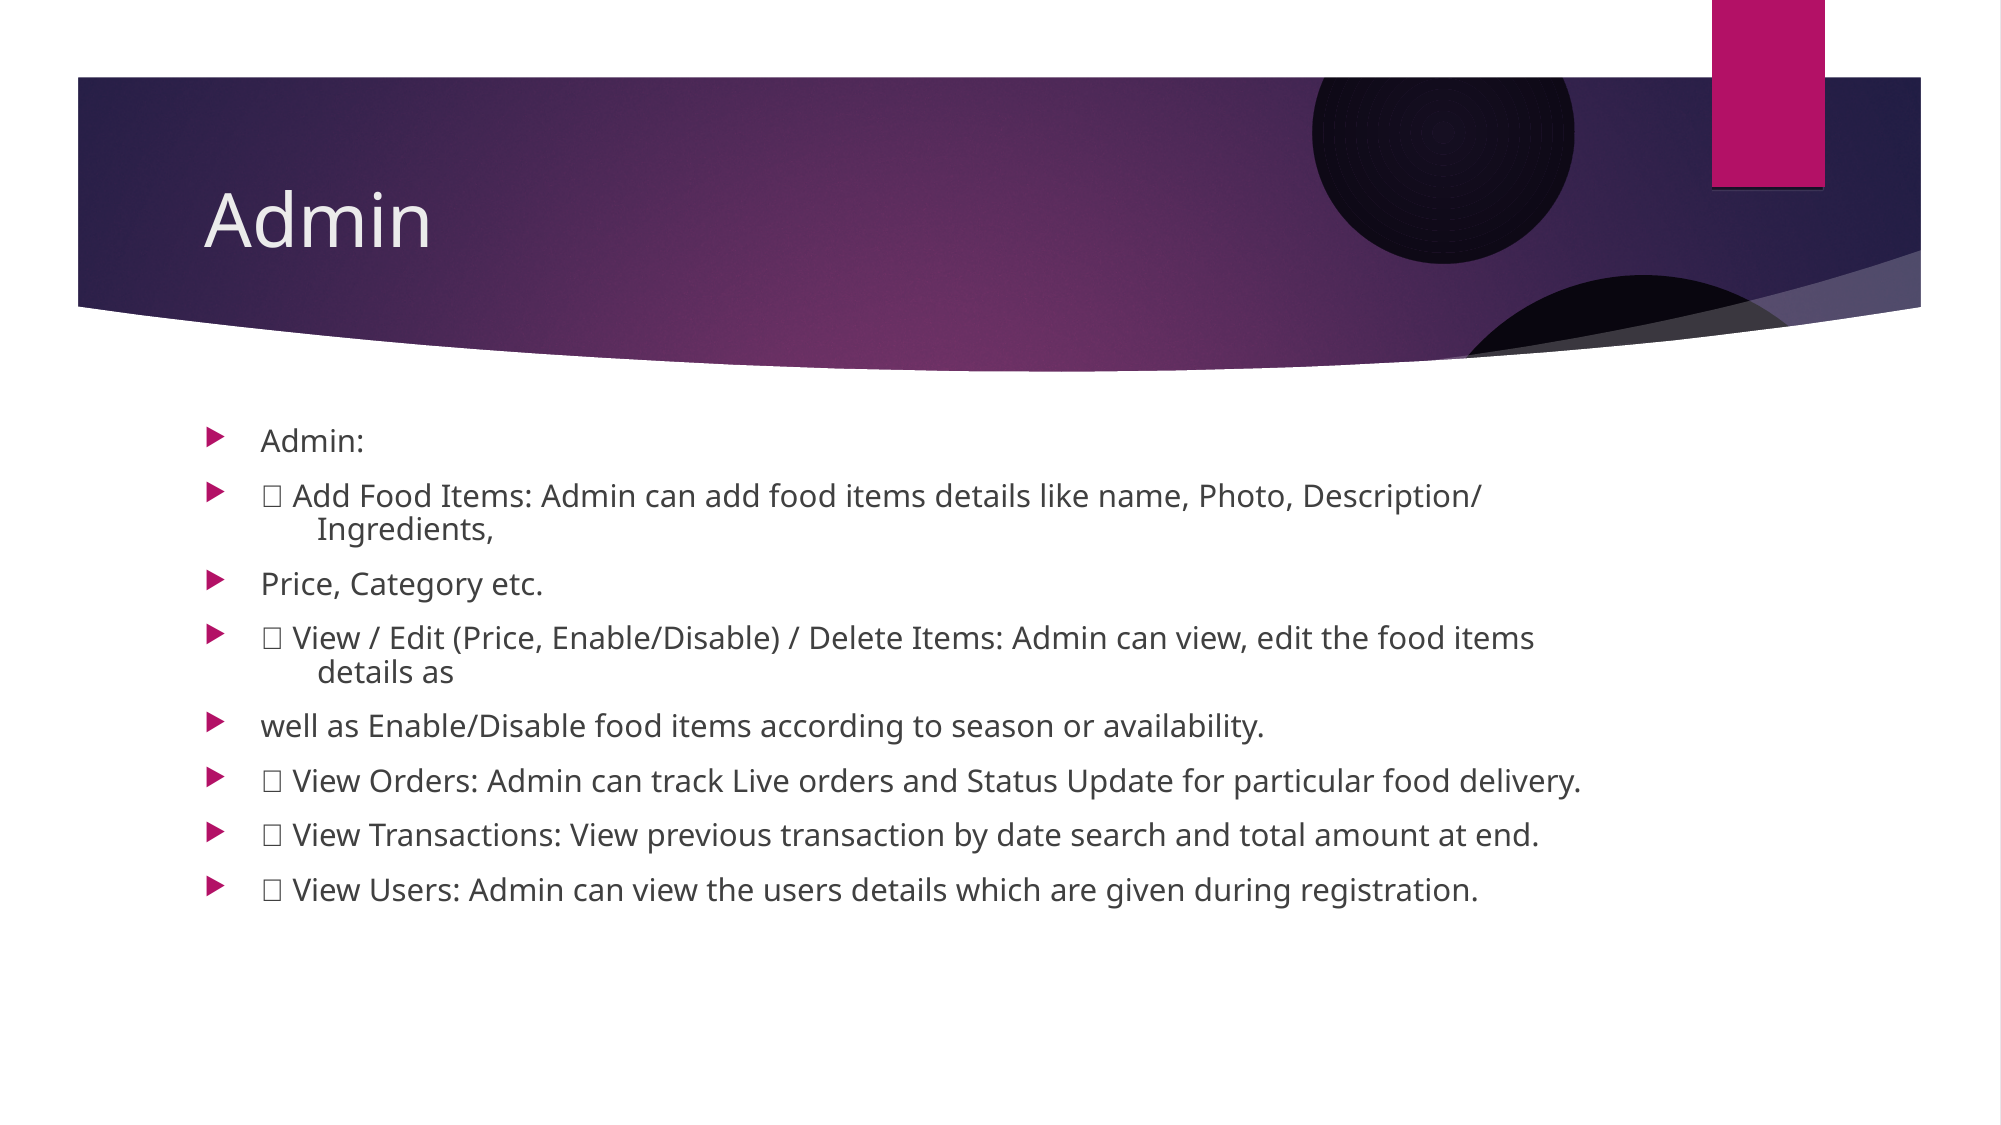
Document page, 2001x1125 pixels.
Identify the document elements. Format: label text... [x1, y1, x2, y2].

title Admin [189, 159, 1627, 276]
list Admin:  Add Food Items: Admin can add food items details like name, Photo, Description/ Ingredients, Price, Category etc.  View / Edit (Price, Enable/Disable) / Delete Items: Admin can view, edit the food items details as well as Enable/Disable food items according to season or availability.  View Orders: Admin can track Live orders and Status Update for particular food delivery.  View Transactions: View previous transaction by date search and total amount at end.  View Users: Admin can view the users details which are given during registration. [189, 418, 1638, 988]
